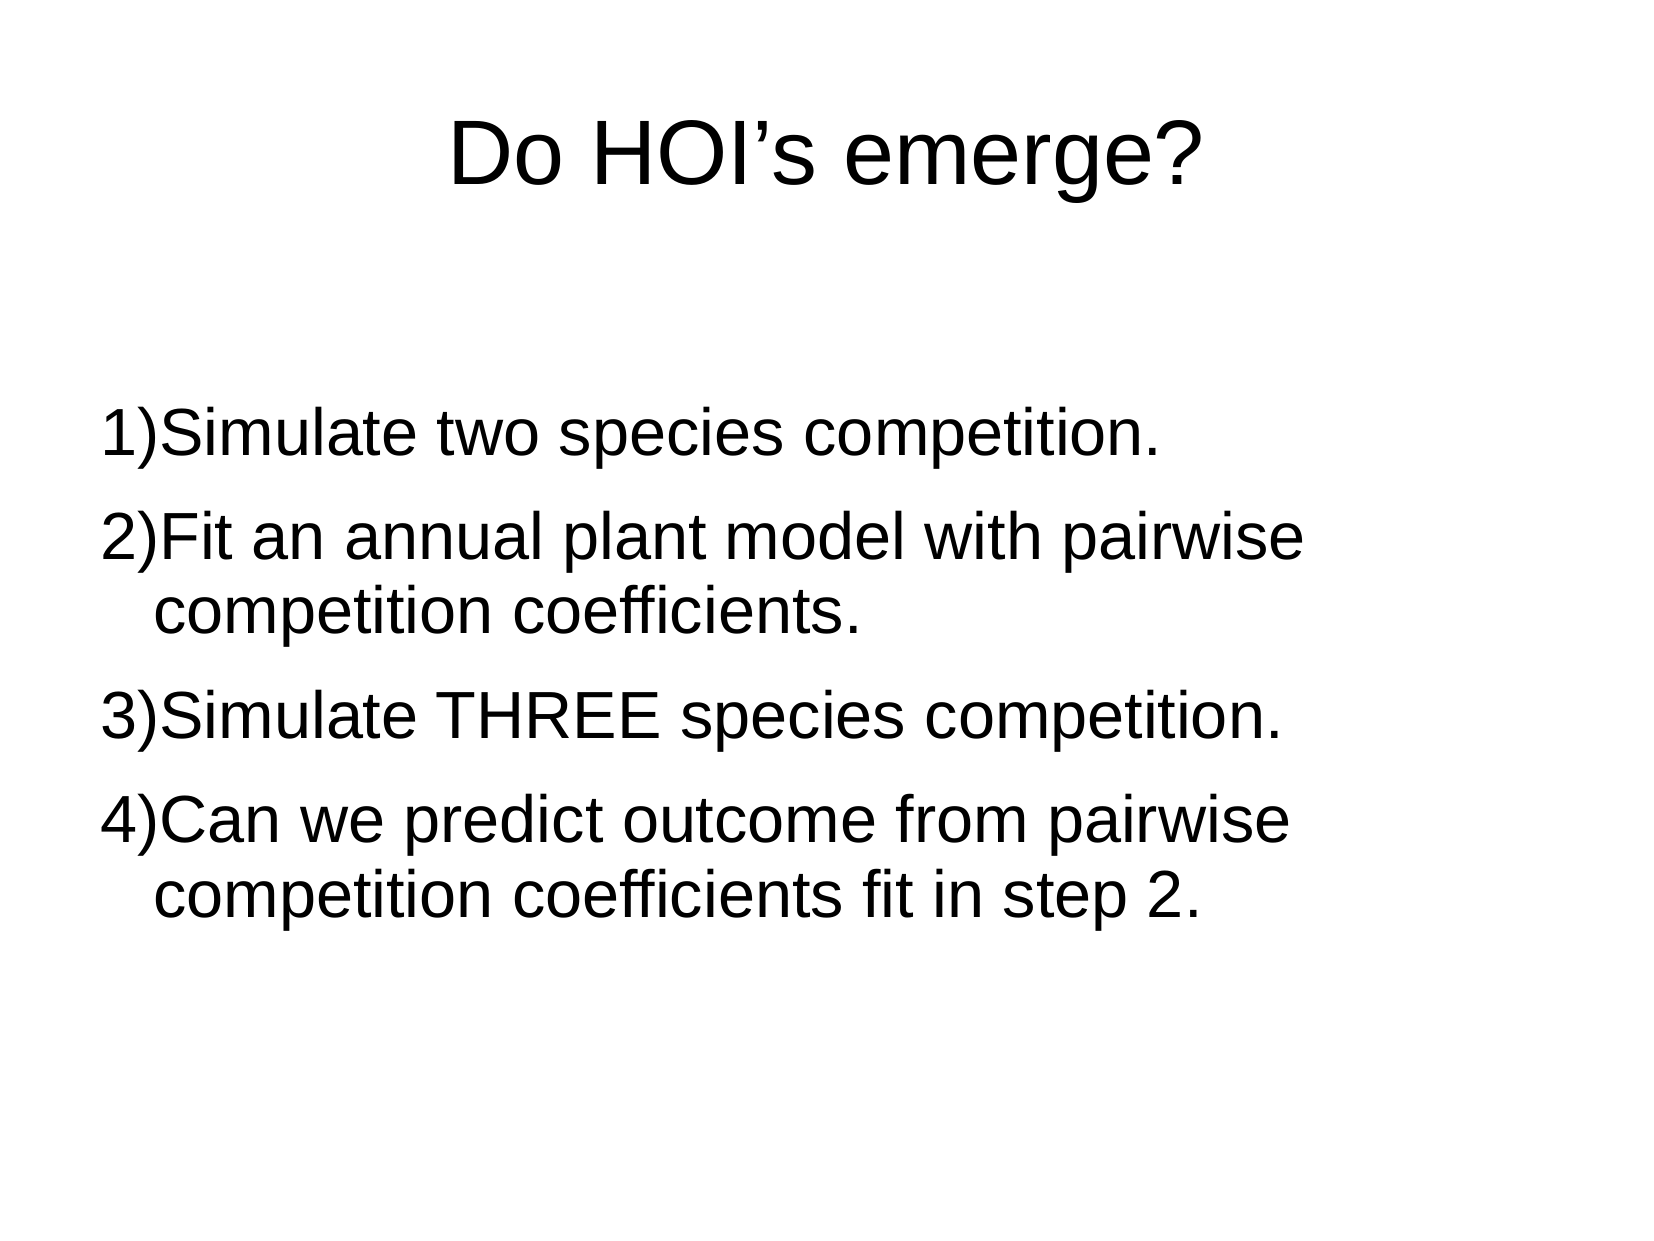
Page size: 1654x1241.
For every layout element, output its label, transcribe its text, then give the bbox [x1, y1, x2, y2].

list Simulate two species competition. Fit an annual plant model with pairwise competition coefficients. Simulate THREE species competition. Can we predict outcome from pairwise competition coefficients fit in step 2. [82, 290, 1571, 1126]
title Do HOI’s emerge? [82, 49, 1571, 257]
